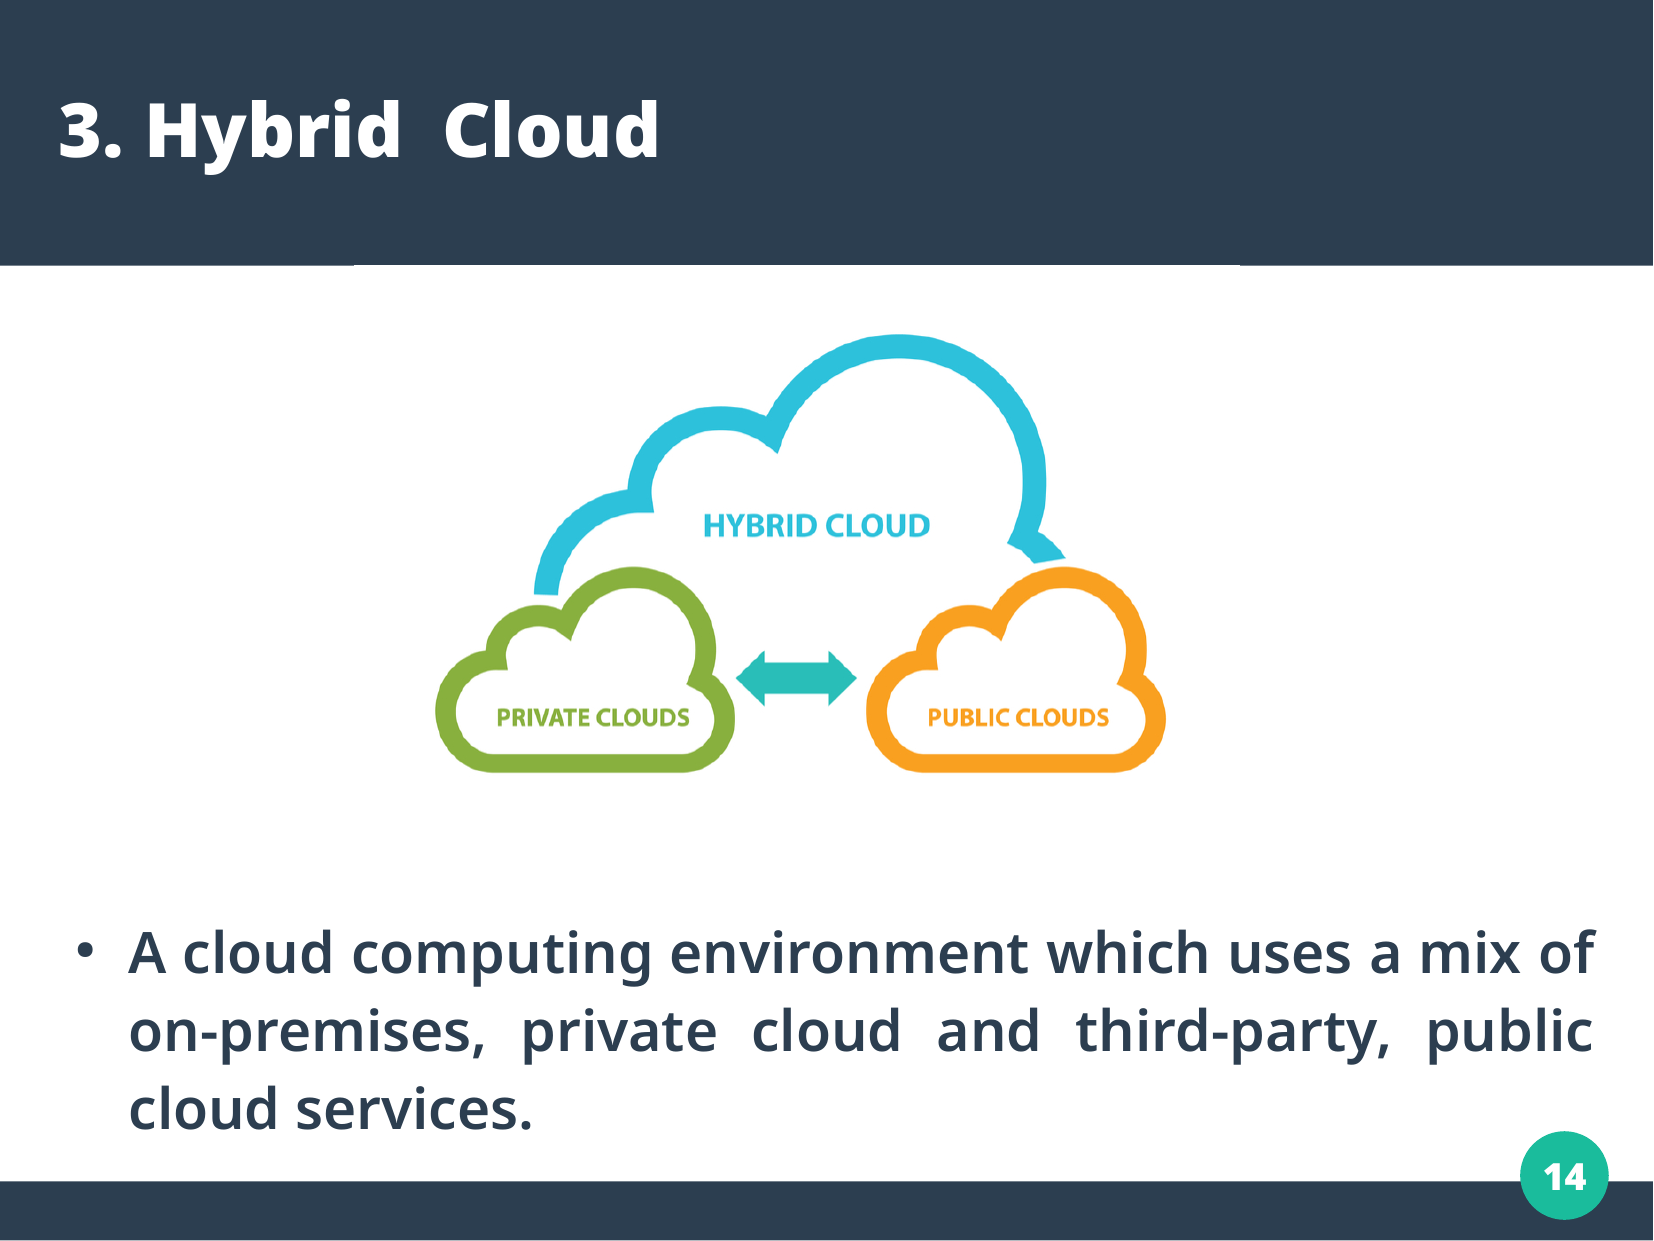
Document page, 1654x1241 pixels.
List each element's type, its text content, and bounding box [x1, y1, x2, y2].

title 3. Hybrid Cloud [58, 49, 1594, 207]
picture [354, 265, 1240, 857]
list A cloud computing environment which uses a mix of on-premises, private cloud and third-party, public cloud services. [58, 324, 1594, 1152]
